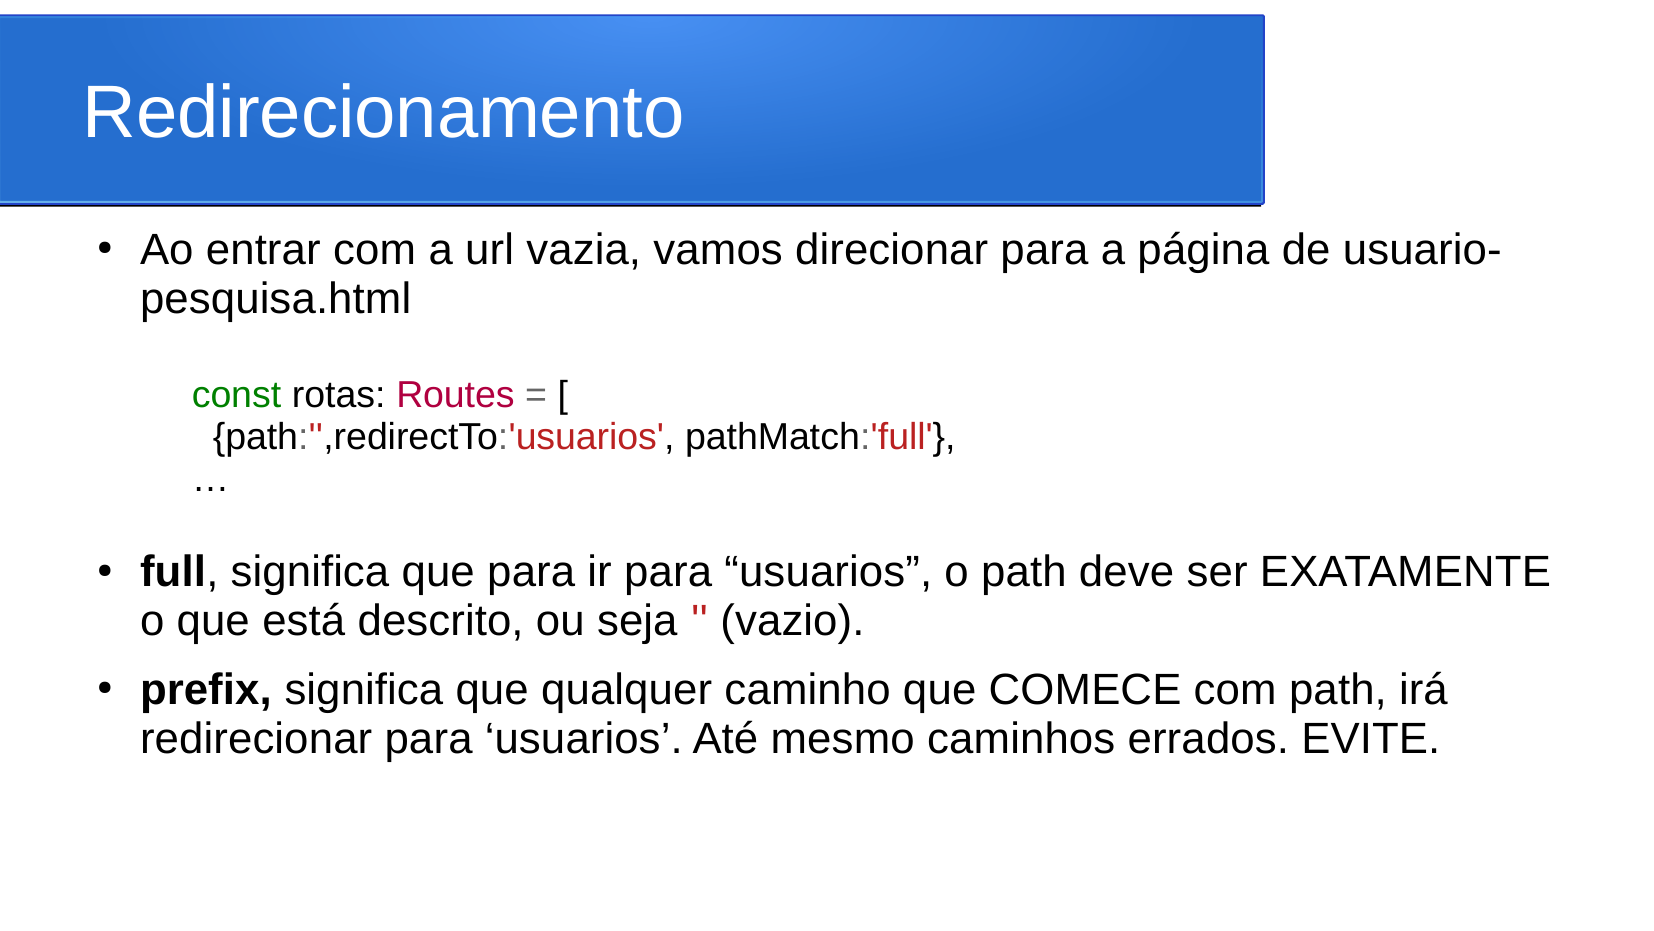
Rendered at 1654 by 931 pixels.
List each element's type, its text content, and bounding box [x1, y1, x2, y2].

list Ao entrar com a url vazia, vamos direcionar para a página de usuario-pesquisa.html full, significa que para ir para “usuarios”, o path deve ser EXATAMENTE o que está descrito, ou seja '' (vazio). prefix, significa que qualquer caminho que COMECE com path, irá redirecionar para ‘usuarios’. Até mesmo caminhos errados. EVITE. [82, 224, 1571, 764]
text_box const rotas: Routes = [ {path:'',redirectTo:'usuarios', pathMatch:'full'}, … [177, 366, 1359, 549]
title Redirecionamento [82, 35, 1235, 189]
